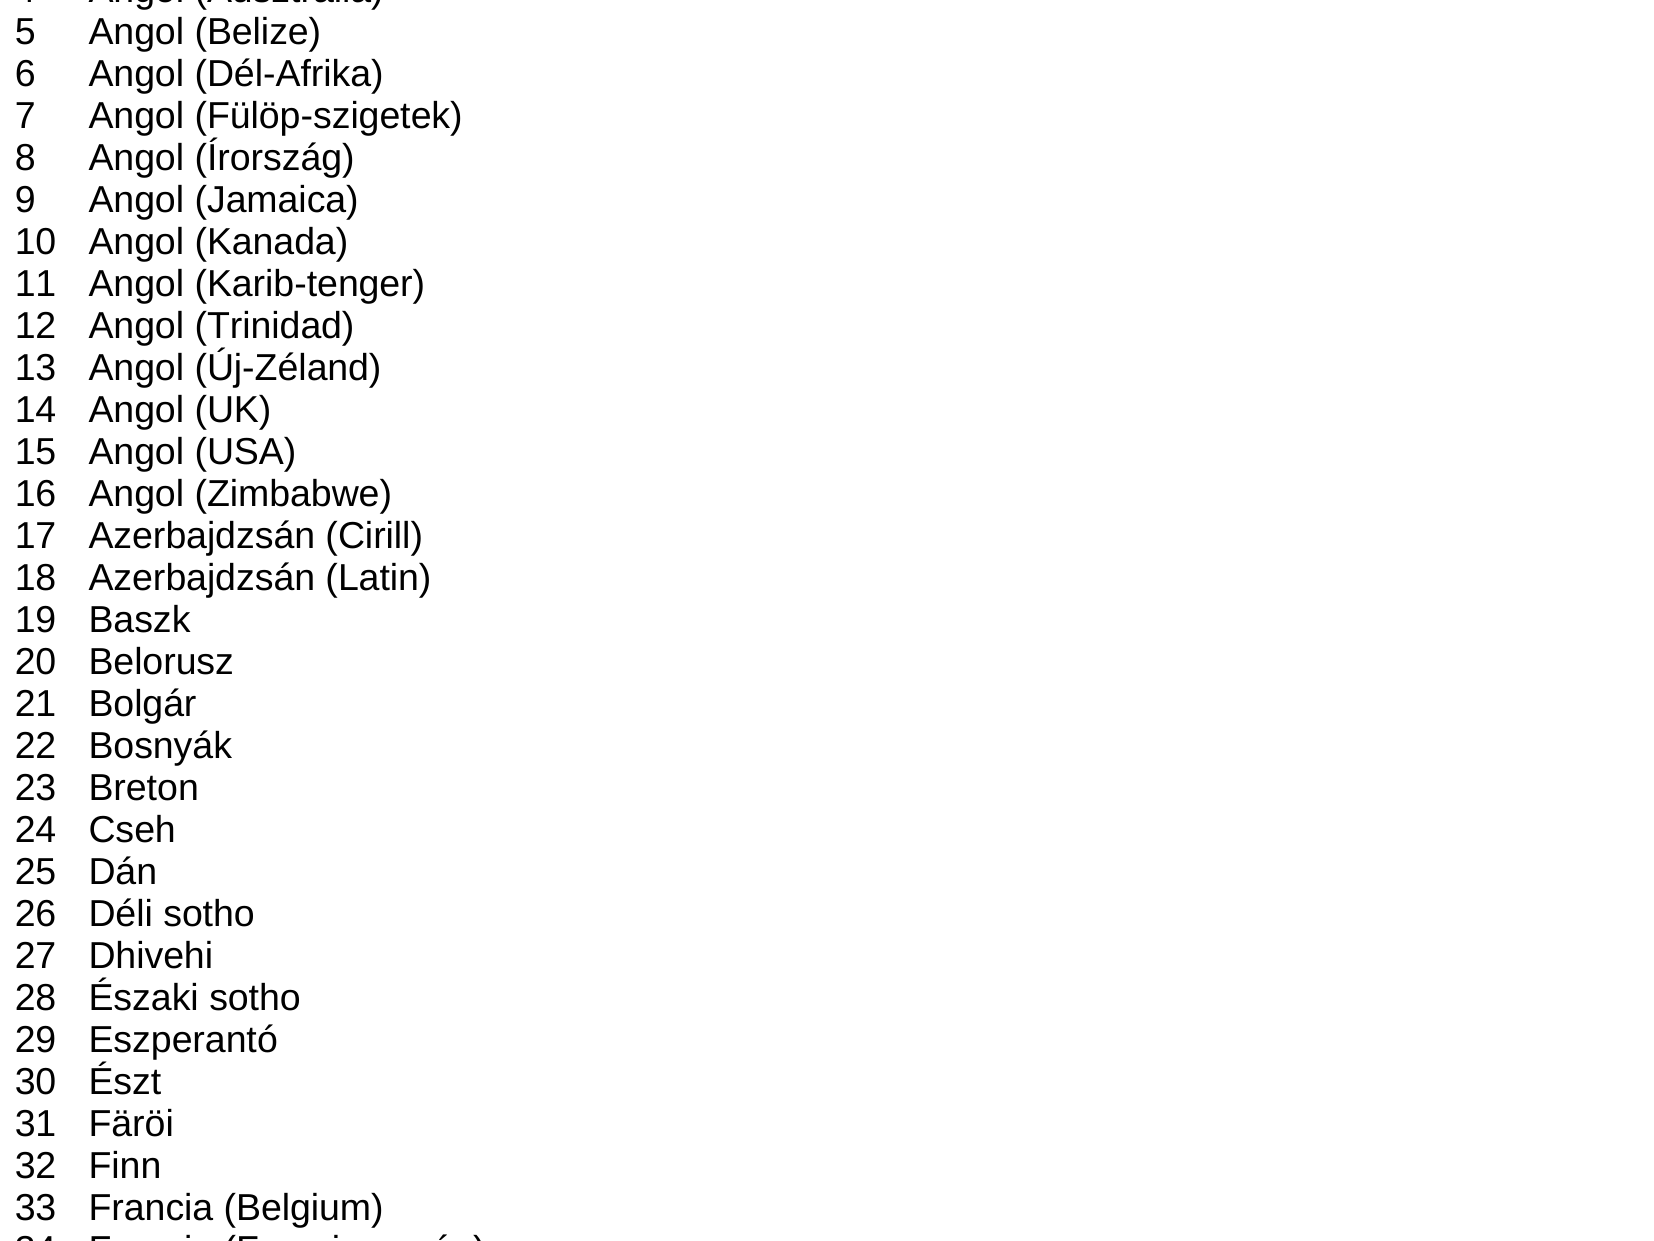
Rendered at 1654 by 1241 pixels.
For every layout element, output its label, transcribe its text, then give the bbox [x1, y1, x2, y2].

text_box 127 8 49 1 [Nincs] 2 Afrikaans 3 Albán 4 Angol (Ausztrália) 5 Angol (Belize) 6 Angol (Dél-Afrika) 7 Angol (Fülöp-szigetek) 8 Angol (Írország) 9 Angol (Jamaica) 10 Angol (Kanada) 11 Angol (Karib-tenger) 12 Angol (Trinidad) 13 Angol (Új-Zéland) 14 Angol (UK) 15 Angol (USA) 16 Angol (Zimbabwe) 17 Azerbajdzsán (Cirill) 18 Azerbajdzsán (Latin) 19 Baszk 20 Belorusz 21 Bolgár 22 Bosnyák 23 Breton 24 Cseh 25 Dán 26 Déli sotho 27 Dhivehi 28 Északi sotho 29 Eszperantó 30 Észt 31 Färöi 32 Finn 33 Francia (Belgium) 34 Francia (Franciaország) 35 Francia (Kanada) 36 Francia (Luxemburg) 37 Francia (Monaco) 38 Francia (Svájc) 39 Fríz 40 Gael (Skócia) 41 Galíciai 42 Görög 43 Grúz 44 Holland (Belgium) 45 Holland (Hollandia) 46 Horvát 47 Indonéz 48 Interlingua 49 Ír 50 Izlandi 51 Kalaallisut 52 Katalán 53 Kazah 54 Kinyarwanda (Ruanda) 55 Konkani 56 Kurd (Szíria) 57 Kurd (Törökország) 58 Latin 59 Lengyel 60 Lett 61 Litván 62 Litván (klasszikus) 63 Macedón 64 Magyar 65 Maláj (Brunei Darusalam) 66 Maláj (Malajzia) 67 Maori (Új-Zéland) 68 Mongol 69 Ndebele (déli) 70 Német (Ausztria) 71 Német (Liechtenstein) 72 Német (Luxemburg) 73 Német (Németország) 74 Német (Svájc) 75 Norvég (Bokmål) 76 Norvég (Nynorsk) 77 Okcitán 78 Olasz (Olaszország) 79 Olasz (Svájc) 80 Orosz 81 Örmény 82 Portugál (Brazília) 83 Portugál (Portugália) 84 Rétoromán 85 Román 86 Spanyol (Argentína) 87 Spanyol (Bolívia) 88 Spanyol (Chile) 89 Spanyol (Costa Rica) 90 Spanyol (Dominikai Köztársaság) 91 Spanyol (Ecuador) 92 Spanyol (El Salvador) 93 Spanyol (Guatemala) 94 Spanyol (Honduras) 95 Spanyol (Kolumbia) 96 Spanyol (Mexikó) 97 Spanyol (modern) 98 Spanyol (Nicaragua) 99 Spanyol (Panama) 100 Spanyol (Paraguay) 101 Spanyol (Peru) 102 Spanyol (Puerto Rico) 103 Spanyol (Spanyolország) 104 Spanyol (Uruguay) 105 Spanyol (Venezuela) 106 Svéd (Finnország) 107 Svéd (Svédország) 108 Swazi 109 Szárd 110 Szerb (cirill) 111 Szerb (latin) 112 Szlovák 113 Szlovén 114 Szuahéli (Kenya) 115 Szuahéli (Tanzánia) 116 Tatár 117 Török 118 Tsonga 119 Tswana (Botswana) 120 Tswana (Dél-Afrika) 121 Ukrán 122 Üzbég (cirill) 123 Üzbég (latin) 124 Velszi 125 Venda 126 Xhosa 127 Zulu 1 [Nincs] 2 Japán 3 Kínai (egyszerűsített) 4 Kínai (hagyományos) 5 Kínai (Hong Kong) 6 Kínai (Makaó) 7 Kínai (Szingapúr) 8 Koreai (Dél-Korea) 1 [Nincs] 2 Arab (Algéria) 3 Arab (Bahrein) 4 Arab (Egyesült Arab Emírségek) 5 Arab (Egyiptom) 6 Arab (Irak) 7 Arab (Jemen) 8 Arab (Jordánia) 9 Arab (Katar) 10 Arab (Kuvait) 11 Arab (Libanon) 12 Arab (Líbia) 13 Arab (Marokkó) 14 Arab (Omán) 15 Arab (Szaúd-Arábia) 16 Arab (Szíria) 17 Arab (Tunézia) 18 Asszámi 19 Bengáli 20 Bengáli (Bangladesh) 21 Dzongkha 22 Fárszi 23 Gudzsarati 24 Héber 25 Hindi 26 Kannada 27 Kasmíri (India) 28 Kasmíri (Kasmír) 29 Khmer 30 Kurd (Irak) 31 Kurd (Irán) 32 Lao 33 Malayalam 34 Manipuri 35 Marathi 36 Nepáli (India) 37 Nepáli (Nepál) 38 Oriya 39 Pandzsábi 40 Sindhi 41 Sinhala 42 Szanszkrit 43 Tamil 44 Telugu 45 Thai 46 Tibeti (Kína) 47 Urdu (India) 48 Urdu (Pakisztán) 49 Vietnami [0, 0, 1654, 1241]
